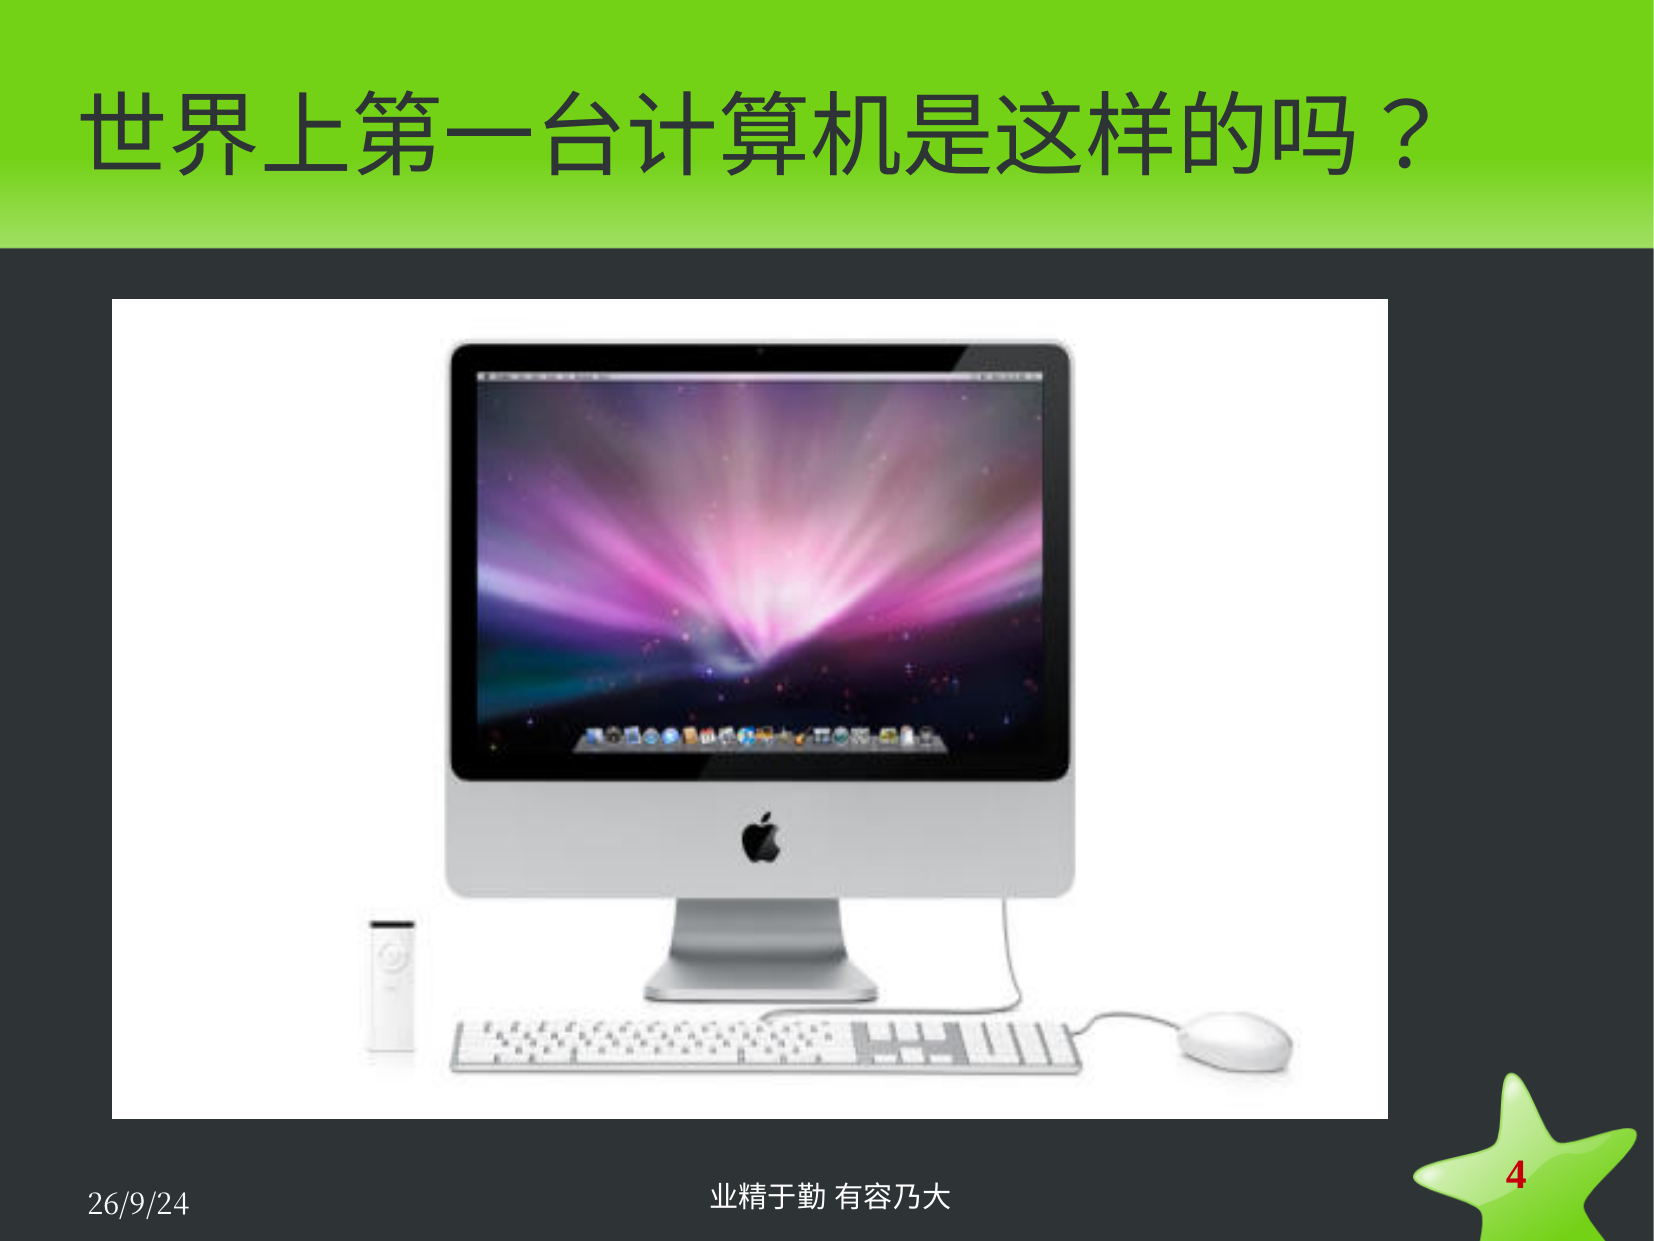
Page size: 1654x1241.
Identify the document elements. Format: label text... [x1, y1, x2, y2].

picture [0, 0, 1654, 1241]
title 世界上第一台计算机是这样的吗？ [76, 29, 1565, 237]
